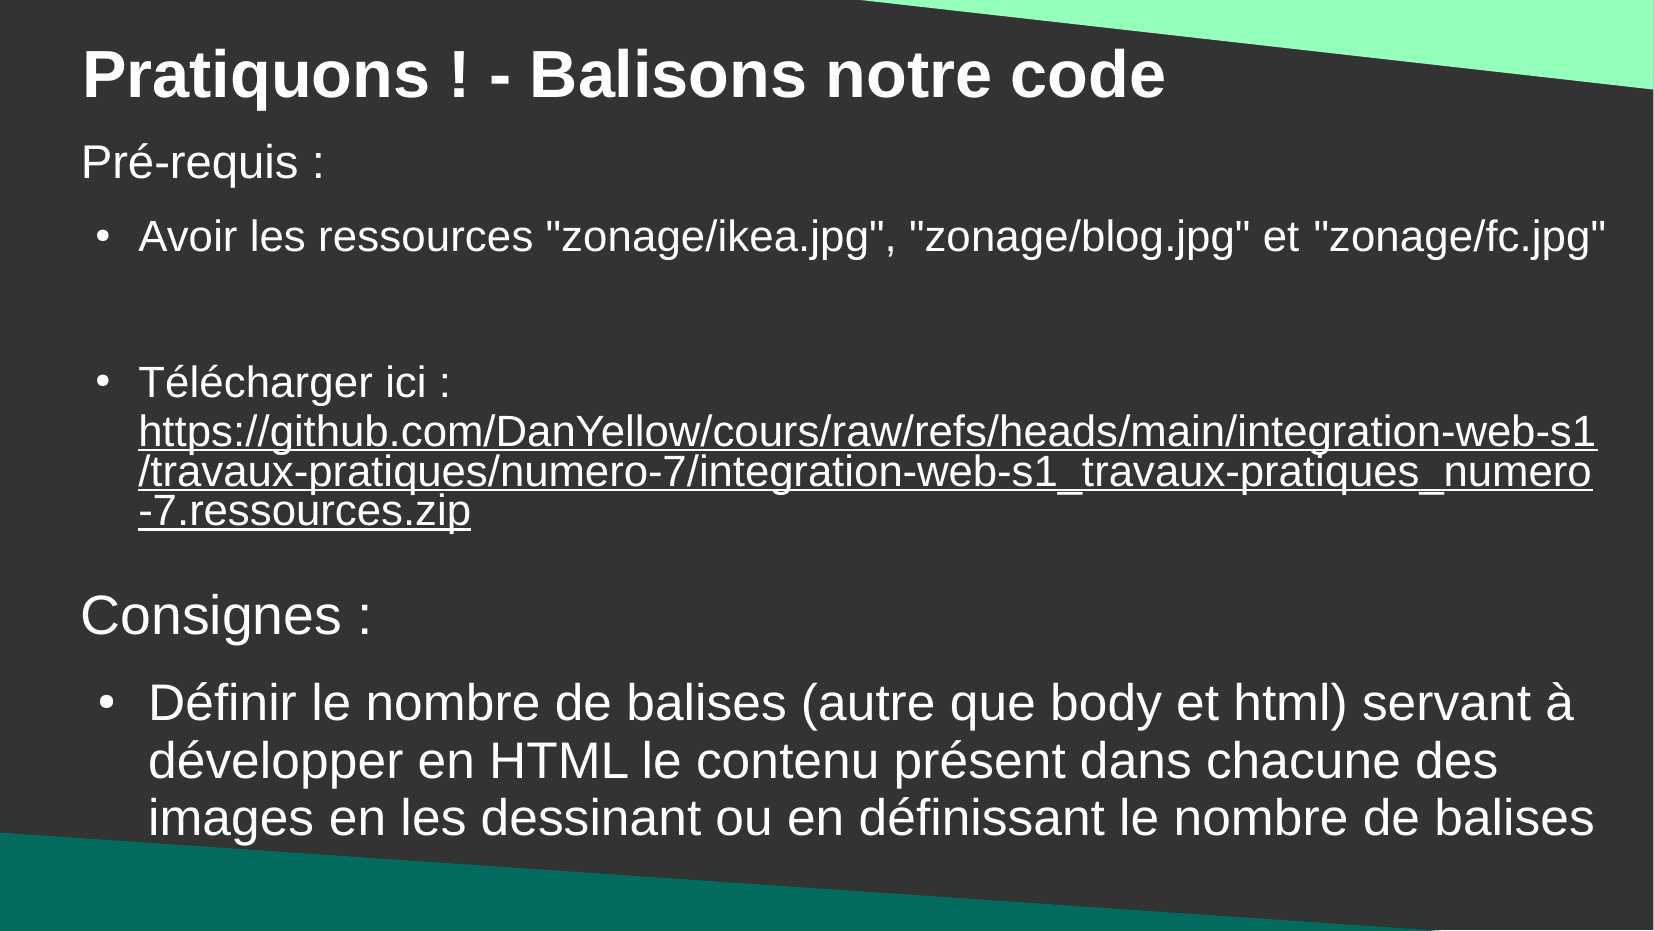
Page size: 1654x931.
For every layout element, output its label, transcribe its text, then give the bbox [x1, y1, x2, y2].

text_box [860, 0, 1654, 90]
title Pratiquons ! - Balisons notre code [82, 37, 1571, 114]
list Pré-requis : Avoir les ressources "zonage/ikea.jpg", "zonage/blog.jpg" et "zonage/fc.jpg" Télécharger ici : https://github.com/DanYellow/cours/raw/refs/heads/main/integration-web-s1/travaux-pratiques/numero-7/integration-web-s1_travaux-pratiques_numero-7.ressources.zip [80, 135, 1620, 497]
list Consignes : Définir le nombre de balises (autre que body et html) servant à développer en HTML le contenu présent dans chacune des images en les dessinant ou en définissant le nombre de balises [80, 584, 1620, 851]
